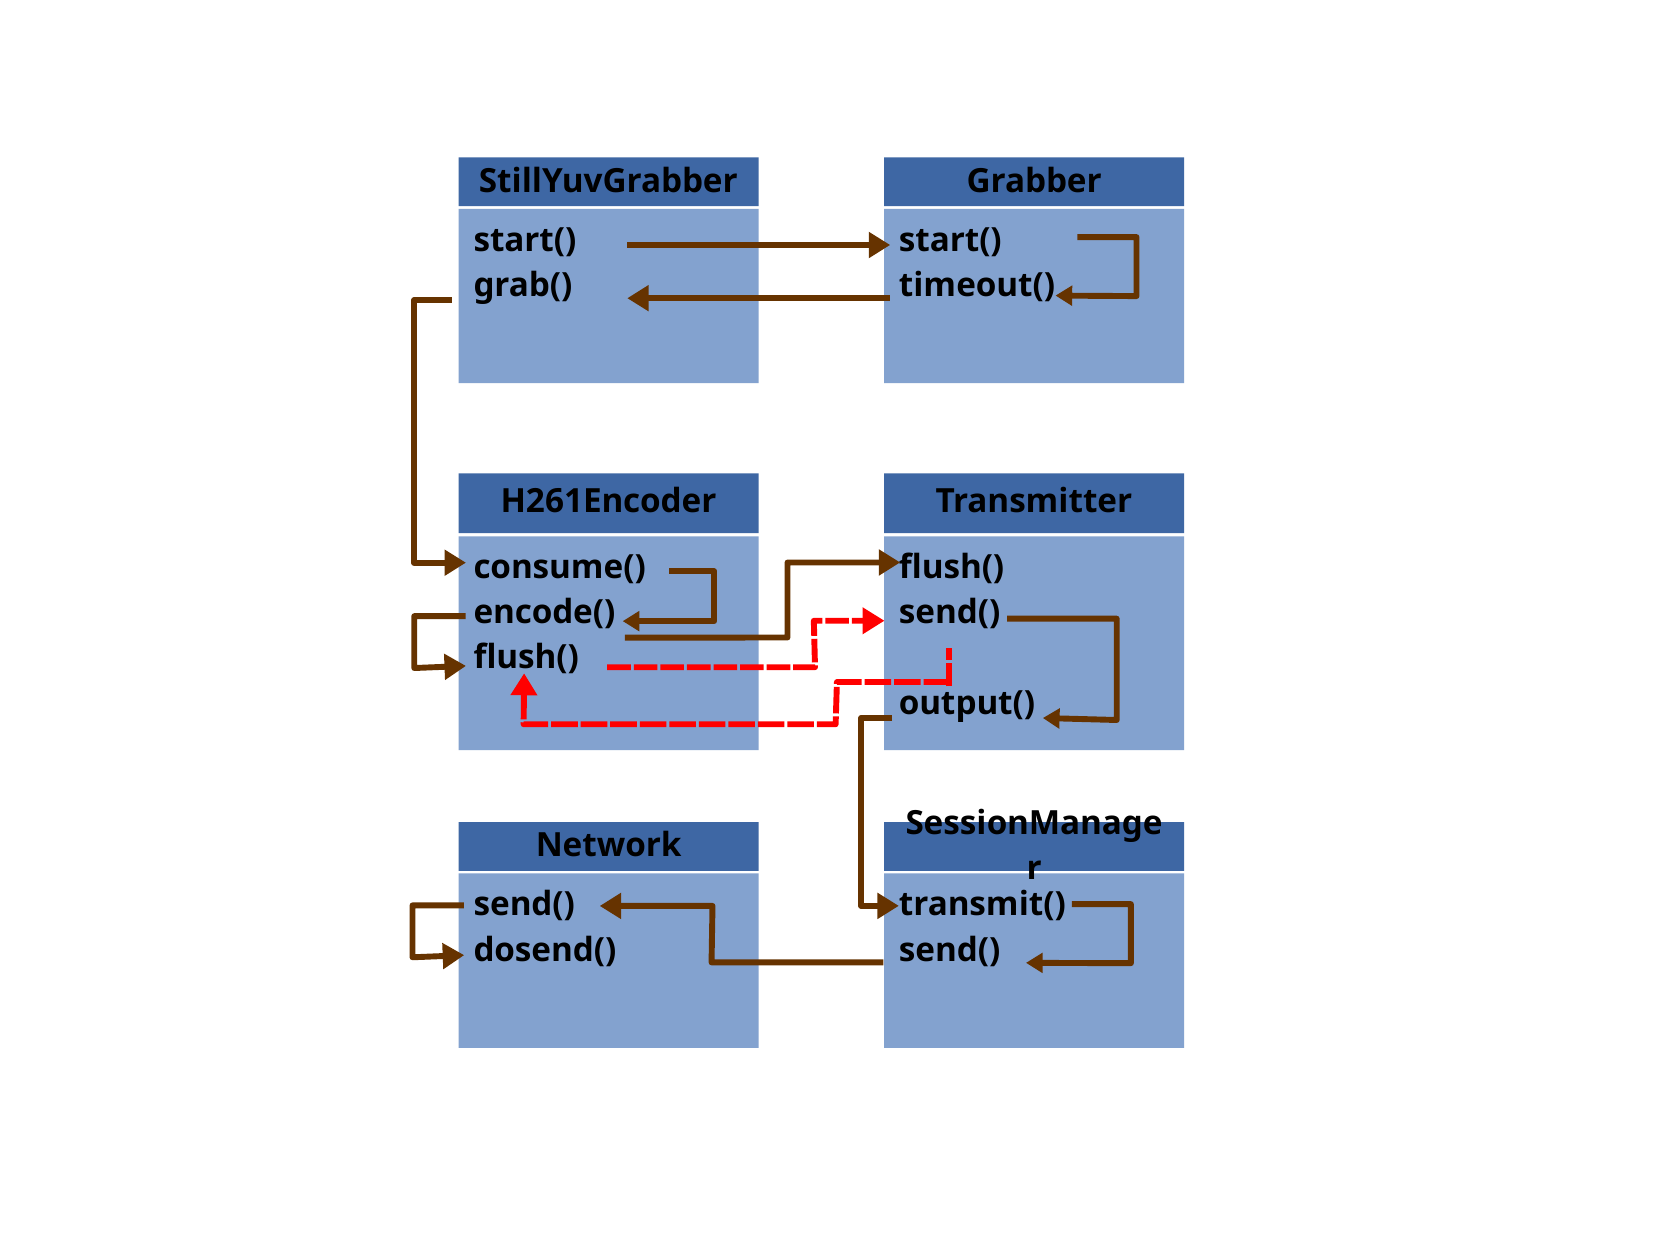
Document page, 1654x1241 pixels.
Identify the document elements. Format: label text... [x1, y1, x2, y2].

text_box Network [458, 812, 759, 872]
text_box send() dosend() [458, 872, 759, 1048]
text_box H261Encoder [458, 461, 759, 535]
text_box start() grab() [458, 208, 759, 384]
text_box StillYuvGrabber [458, 147, 759, 208]
text_box flush() send() output() [884, 535, 1185, 751]
text_box transmit() send() [884, 872, 1185, 1048]
text_box start() timeout() [884, 208, 1185, 384]
text_box Transmitter [884, 461, 1185, 535]
text_box consume() encode() flush() [458, 535, 759, 751]
text_box Grabber [884, 147, 1185, 208]
text_box SessionManager [884, 812, 1185, 872]
